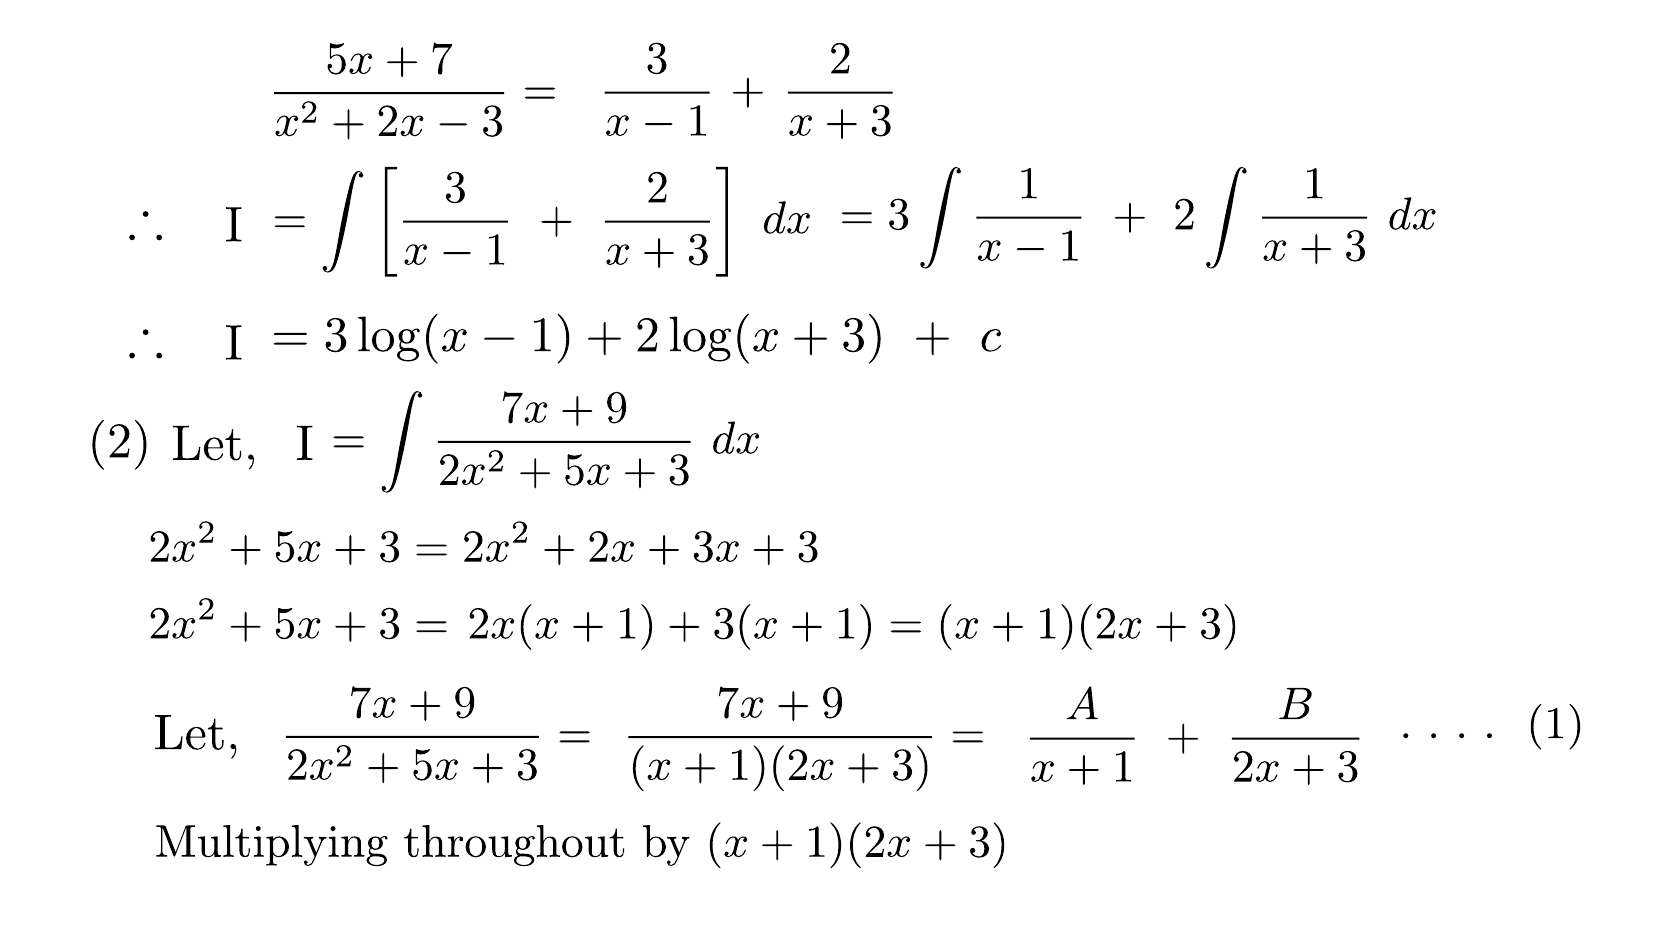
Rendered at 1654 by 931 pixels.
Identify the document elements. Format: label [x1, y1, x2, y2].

text_box [150, 598, 447, 643]
text_box [274, 42, 556, 140]
text_box [273, 313, 1002, 364]
text_box [604, 42, 764, 137]
text_box [333, 391, 760, 493]
text_box [90, 419, 147, 470]
text_box [129, 211, 163, 241]
text_box [274, 166, 811, 277]
title [47, 36, 1607, 898]
text_box [1029, 686, 1360, 786]
text_box [285, 686, 590, 784]
text_box [226, 325, 242, 360]
text_box [1401, 703, 1581, 750]
text_box [155, 715, 237, 759]
text_box [469, 604, 1236, 650]
text_box [787, 42, 893, 140]
text_box [226, 207, 242, 242]
text_box [628, 686, 984, 792]
text_box [129, 329, 163, 359]
text_box [172, 425, 255, 470]
text_box [150, 521, 818, 566]
text_box [296, 425, 313, 460]
text_box [156, 822, 1005, 869]
text_box [841, 166, 1436, 269]
